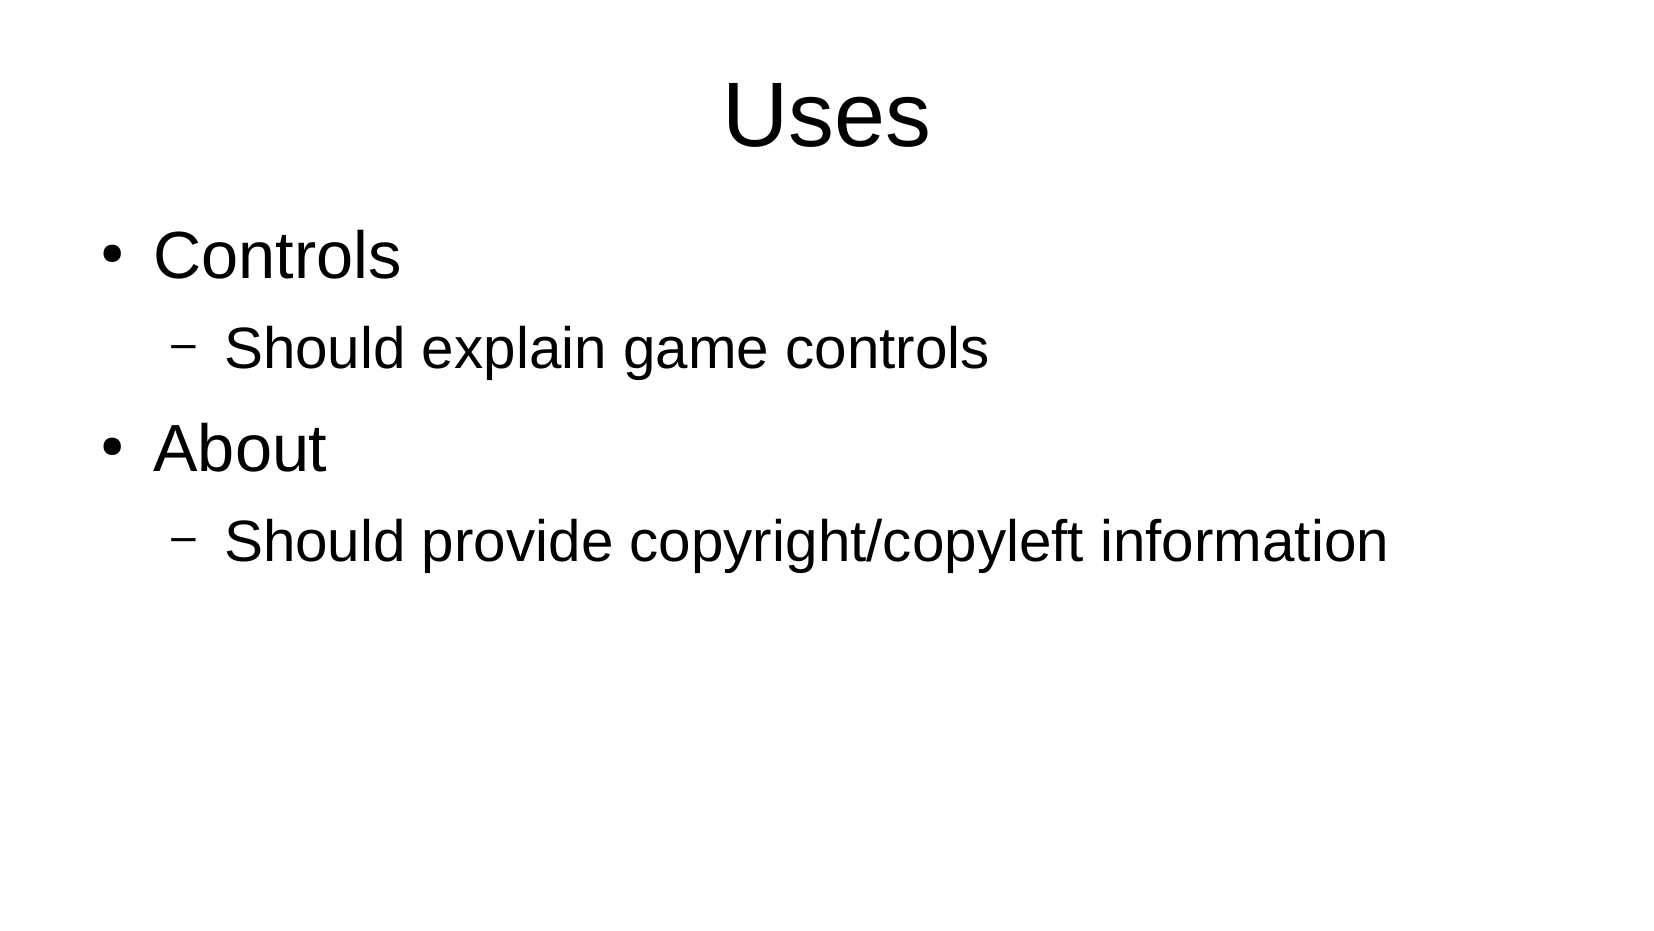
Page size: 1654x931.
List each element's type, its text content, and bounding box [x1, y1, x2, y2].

list Controls Should explain game controls About Should provide copyright/copyleft information [82, 217, 1571, 758]
title Uses [82, 37, 1571, 193]
